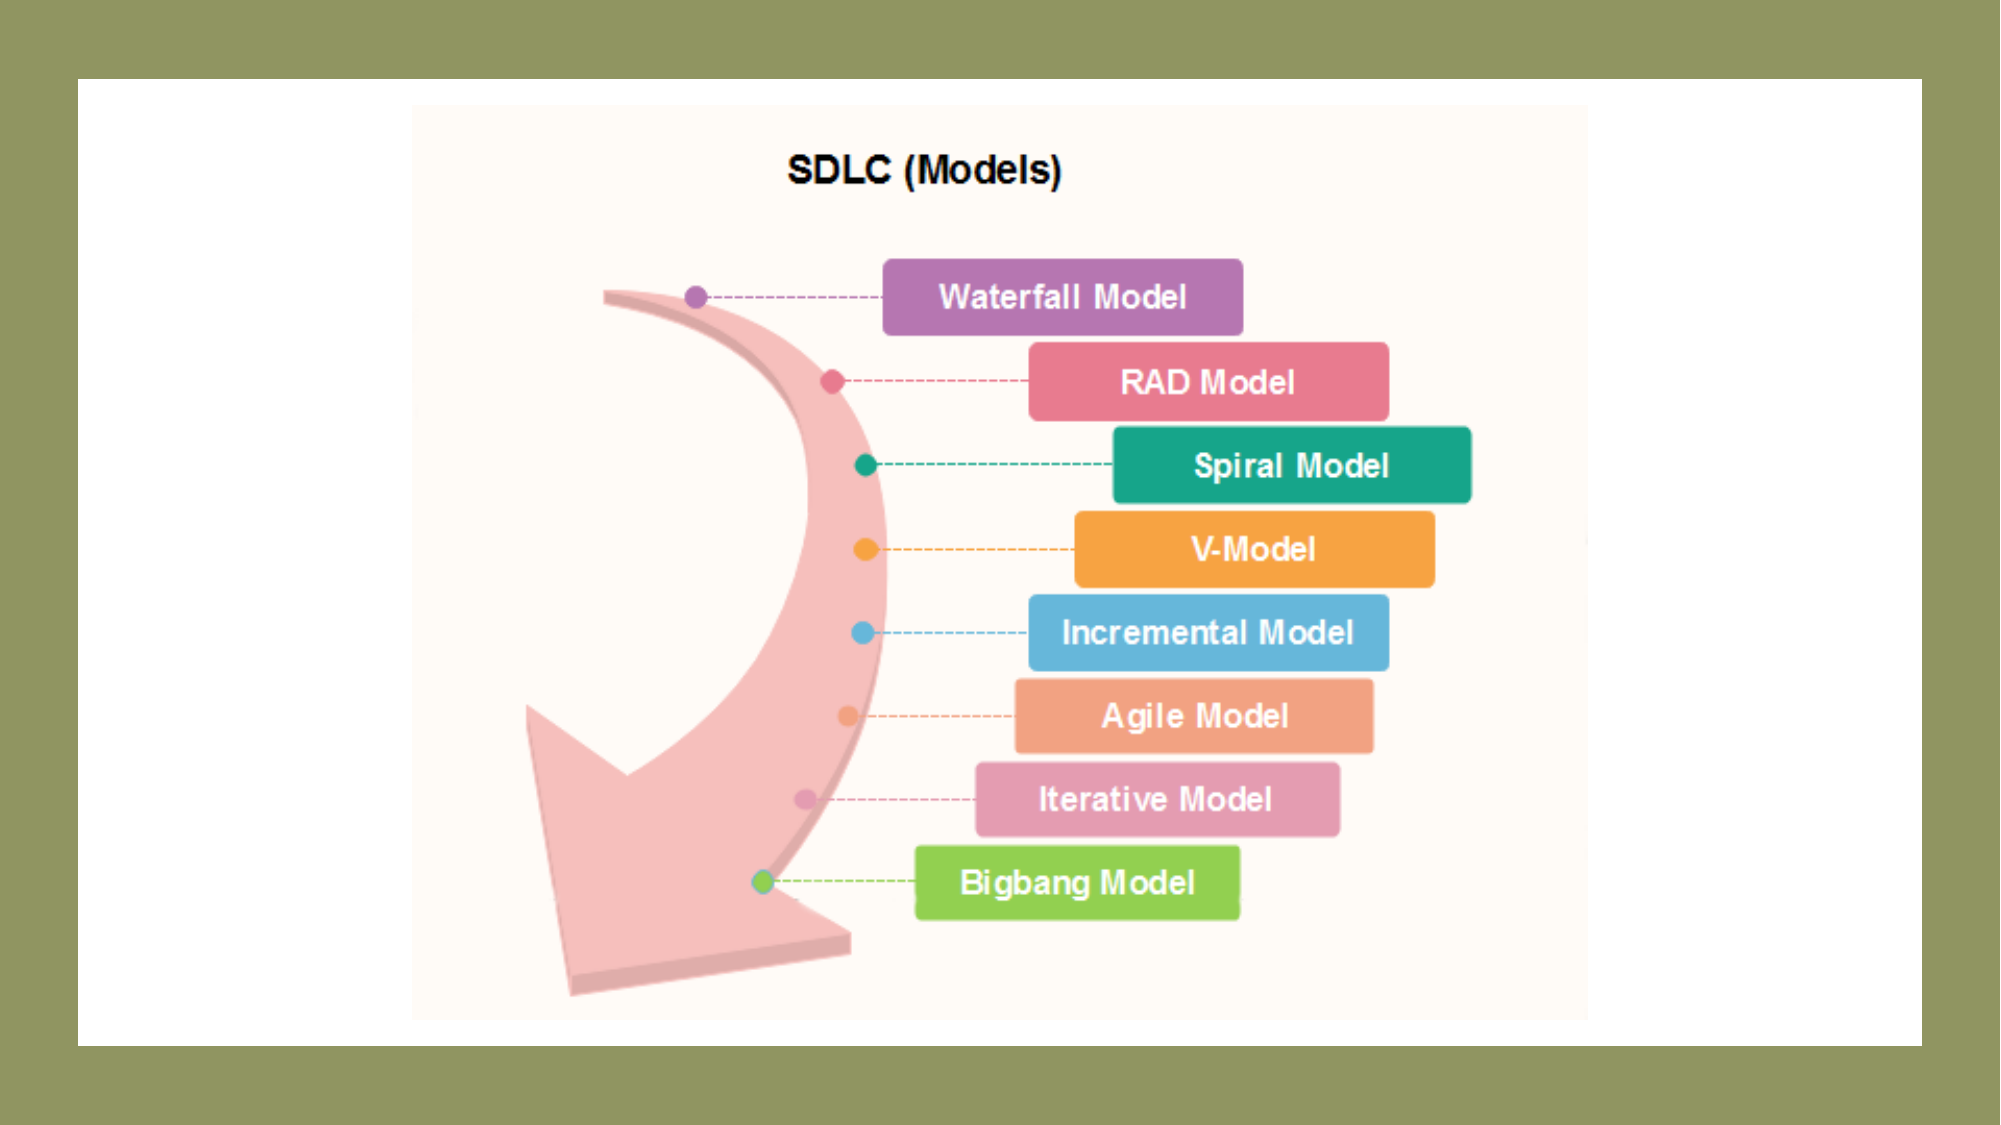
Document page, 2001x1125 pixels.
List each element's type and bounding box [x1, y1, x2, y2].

text_box [0, 0, 2000, 1125]
picture [412, 105, 1588, 1020]
